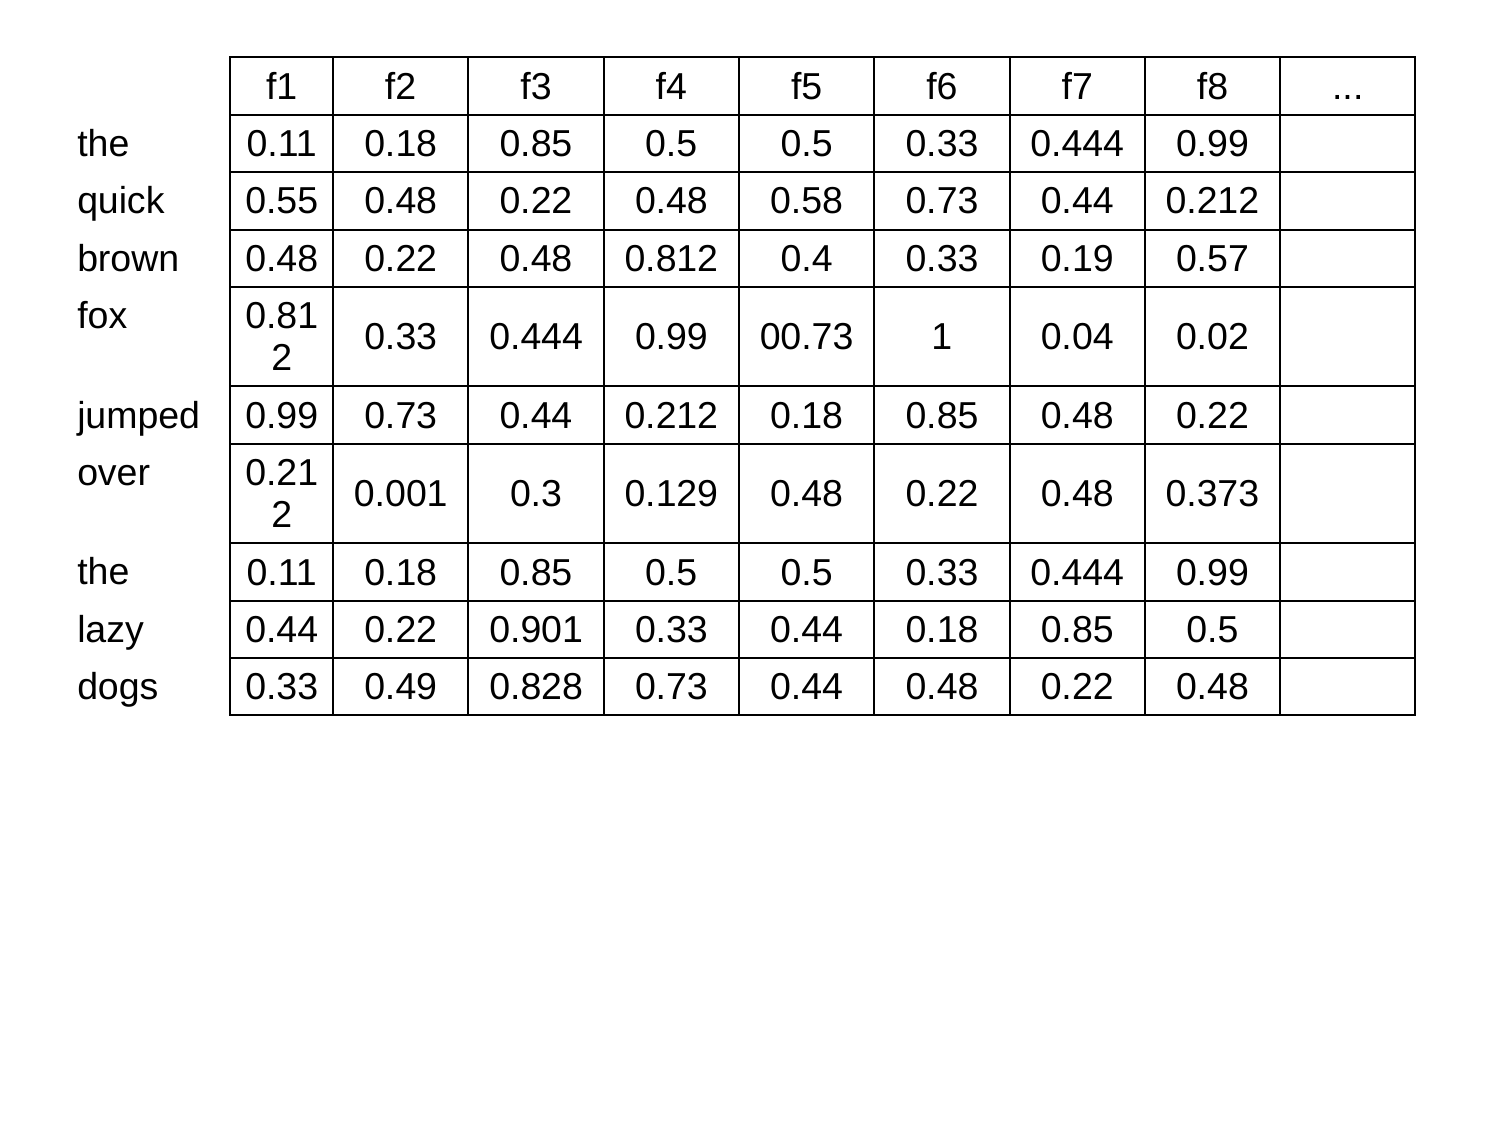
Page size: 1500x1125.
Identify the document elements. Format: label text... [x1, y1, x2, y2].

table_cell 0.212 [605, 387, 738, 443]
table_cell 0.48 [740, 445, 873, 542]
table_cell 0.22 [469, 173, 603, 229]
table_cell 0.444 [1011, 544, 1144, 600]
table_cell 0.99 [605, 288, 738, 385]
table_cell the [63, 544, 229, 600]
table_cell 0.22 [1011, 659, 1144, 714]
table_cell 0.129 [605, 445, 738, 542]
table_cell 0.212 [231, 445, 332, 542]
table_cell 0.22 [334, 231, 467, 286]
table_cell 0.57 [1146, 231, 1279, 286]
table_header f2 [334, 58, 467, 114]
table_cell 0.55 [231, 173, 332, 229]
table_cell 0.22 [334, 602, 467, 657]
table_cell 0.11 [231, 116, 332, 171]
table_cell 0.5 [740, 544, 873, 600]
table_cell 0.5 [605, 116, 738, 171]
table_cell 0.33 [875, 544, 1009, 600]
table_cell 0.901 [469, 602, 603, 657]
table_cell over [63, 445, 229, 543]
table_cell [1281, 387, 1414, 443]
table_cell 0.02 [1146, 288, 1279, 385]
table_cell 0.33 [875, 231, 1009, 286]
table_cell 0.48 [469, 231, 603, 286]
table_cell 0.18 [740, 387, 873, 443]
table_cell 0.5 [605, 544, 738, 600]
table_cell 0.99 [1146, 116, 1279, 171]
table_cell 0.73 [334, 387, 467, 443]
table_header f1 [231, 58, 332, 114]
table_cell 0.48 [1011, 445, 1144, 542]
table_cell 0.444 [1011, 116, 1144, 171]
table_cell [1281, 116, 1414, 171]
table_cell 0.48 [605, 173, 738, 229]
table_cell [1281, 602, 1414, 657]
table_header f8 [1146, 58, 1279, 114]
table_cell [1281, 544, 1414, 600]
table_cell [1281, 231, 1414, 286]
table_cell 0.22 [875, 445, 1009, 542]
table_cell 0.44 [469, 387, 603, 443]
table_cell brown [63, 231, 229, 287]
table_cell 0.33 [605, 602, 738, 657]
table_cell 0.444 [469, 288, 603, 385]
table_cell 0.22 [1146, 387, 1279, 443]
table_header [63, 58, 229, 115]
table_cell jumped [63, 387, 229, 444]
table_cell [1281, 288, 1414, 385]
table_cell 1 [875, 288, 1009, 385]
table_cell 0.85 [469, 116, 603, 171]
table_cell 0.73 [875, 173, 1009, 229]
table_cell 0.828 [469, 659, 603, 714]
table_cell 0.18 [334, 544, 467, 600]
table_cell 0.3 [469, 445, 603, 542]
table_cell 0.73 [605, 659, 738, 714]
table_cell 0.04 [1011, 288, 1144, 385]
table_cell 0.48 [875, 659, 1009, 714]
table_header f7 [1011, 58, 1144, 114]
table_cell 0.001 [334, 445, 467, 542]
table_cell the [63, 116, 229, 172]
table_header f4 [605, 58, 738, 114]
table_cell 0.11 [231, 544, 332, 600]
table_cell 0.5 [1146, 602, 1279, 657]
table_cell lazy [63, 601, 229, 658]
table_cell 0.19 [1011, 231, 1144, 286]
table_cell 0.85 [1011, 602, 1144, 657]
table_cell 0.18 [875, 602, 1009, 657]
table_cell 0.812 [605, 231, 738, 286]
table_cell 0.48 [1146, 659, 1279, 714]
table_header ... [1281, 58, 1414, 114]
table_cell 0.85 [469, 544, 603, 600]
table_cell [1281, 173, 1414, 229]
table_header f6 [875, 58, 1009, 114]
table_cell quick [63, 173, 229, 230]
table_cell 0.33 [231, 659, 332, 714]
table_cell fox [63, 288, 229, 386]
table_cell 0.33 [875, 116, 1009, 171]
table_cell 00.73 [740, 288, 873, 385]
table_cell 0.48 [334, 173, 467, 229]
table_cell dogs [63, 659, 229, 715]
table_cell 0.812 [231, 288, 332, 385]
table_header f5 [740, 58, 873, 114]
table_cell 0.99 [231, 387, 332, 443]
table_cell 0.18 [334, 116, 467, 171]
table_header f3 [469, 58, 603, 114]
table_cell 0.5 [740, 116, 873, 171]
table_cell 0.44 [1011, 173, 1144, 229]
table_cell 0.48 [1011, 387, 1144, 443]
table_cell 0.99 [1146, 544, 1279, 600]
table_cell 0.58 [740, 173, 873, 229]
table_cell 0.48 [231, 231, 332, 286]
table_cell 0.4 [740, 231, 873, 286]
table_cell 0.44 [231, 602, 332, 657]
table_cell 0.373 [1146, 445, 1279, 542]
table_cell 0.212 [1146, 173, 1279, 229]
table_cell 0.44 [740, 659, 873, 714]
table_cell 0.33 [334, 288, 467, 385]
table_cell 0.44 [740, 602, 873, 657]
table_cell [1281, 659, 1414, 714]
table_cell 0.85 [875, 387, 1009, 443]
table_cell [1281, 445, 1414, 542]
table_cell 0.49 [334, 659, 467, 714]
